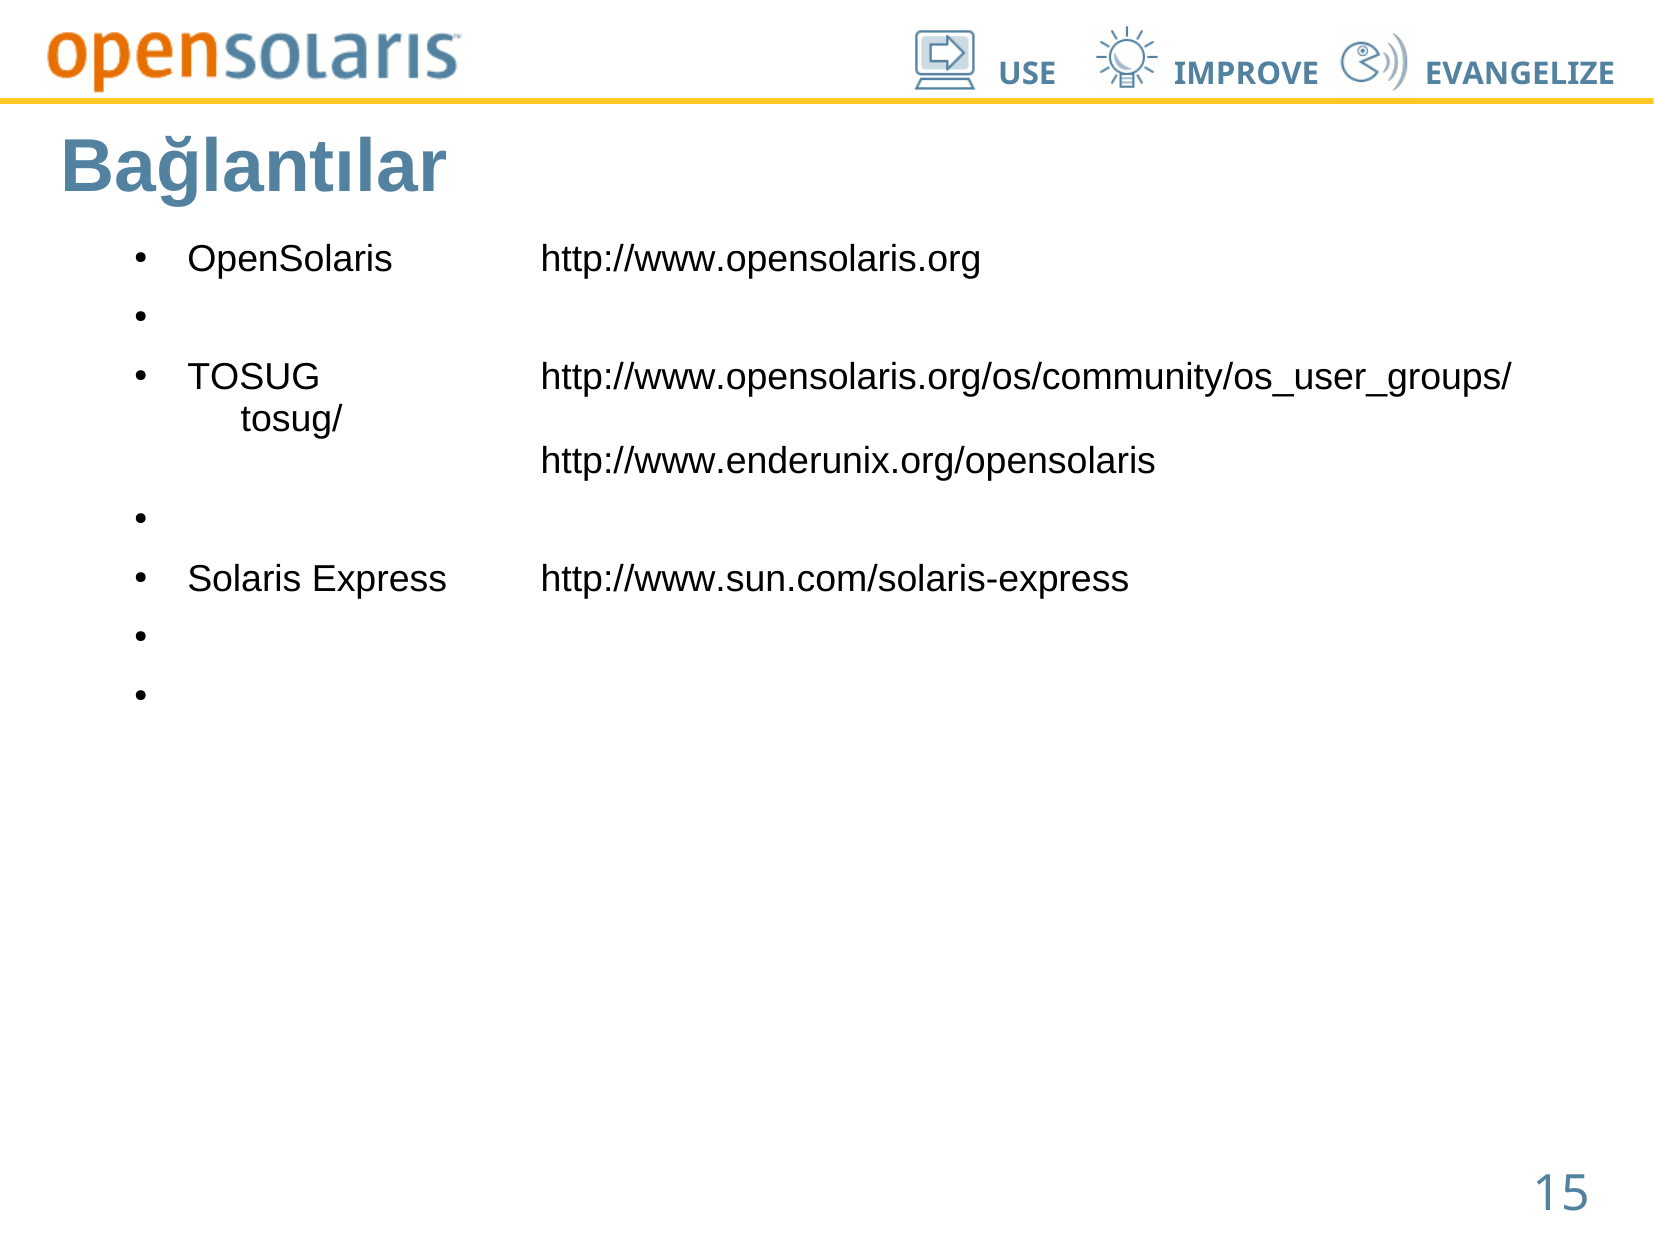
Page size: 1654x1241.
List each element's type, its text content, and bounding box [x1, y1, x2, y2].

title Bağlantılar [60, 120, 1534, 211]
picture [1093, 23, 1161, 91]
picture [46, 31, 462, 94]
picture [907, 22, 983, 98]
text_box [1079, 433, 1087, 489]
list OpenSolaris http://www.opensolaris.org TOSUG http://www.opensolaris.org/os/community/os_user_groups/tosug/ http://www.enderunix.org/opensolaris Solaris Express http://www.sun.com/solaris-express [98, 237, 1556, 1151]
picture [1336, 24, 1412, 98]
